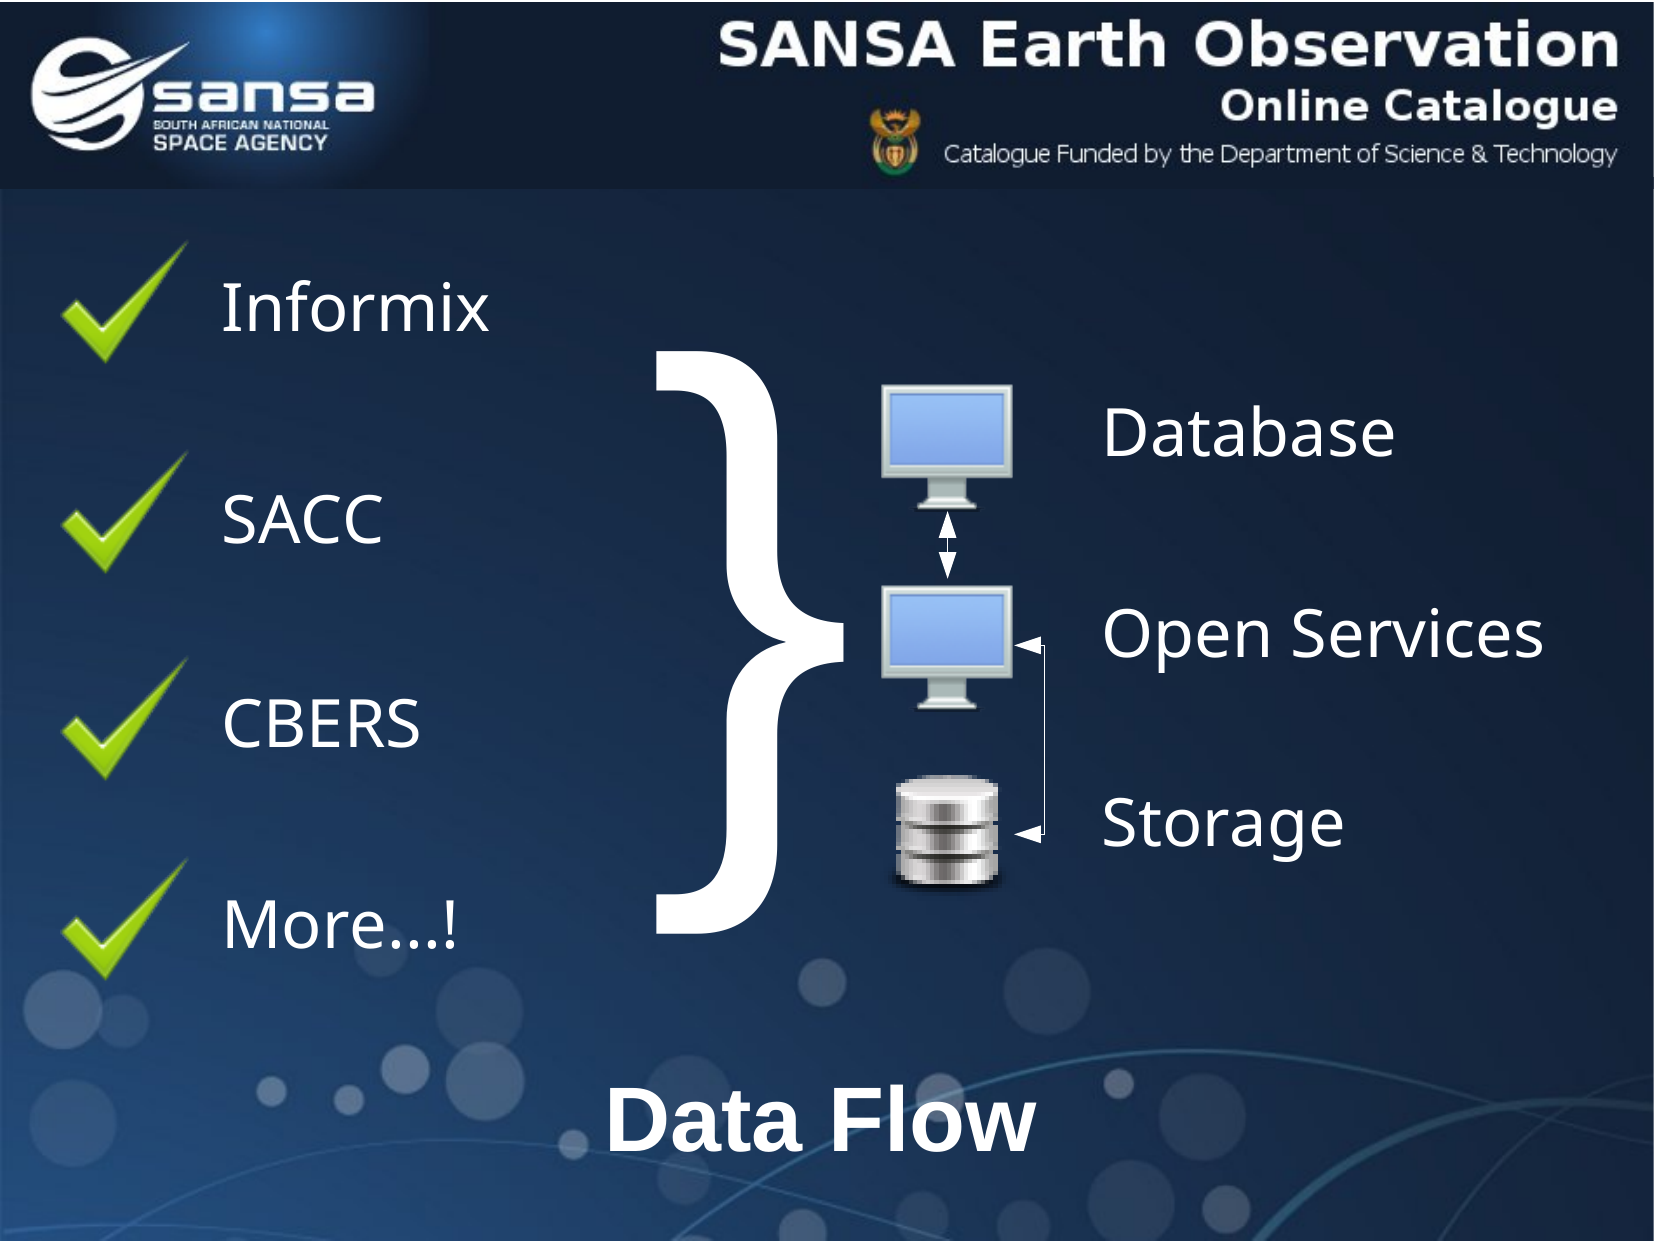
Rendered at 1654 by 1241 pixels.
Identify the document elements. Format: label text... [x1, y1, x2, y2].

text_box SACC [206, 465, 443, 575]
text_box CBERS [206, 669, 532, 779]
picture [0, 2, 1654, 1241]
text_box } [631, 231, 869, 1034]
text_box More...! [206, 869, 631, 980]
text_box Database [1086, 378, 1595, 488]
text_box Open Services [1086, 578, 1654, 688]
text_box Storage [1086, 767, 1654, 877]
title Data Flow [76, 1023, 1565, 1216]
text_box Informix [206, 252, 562, 362]
